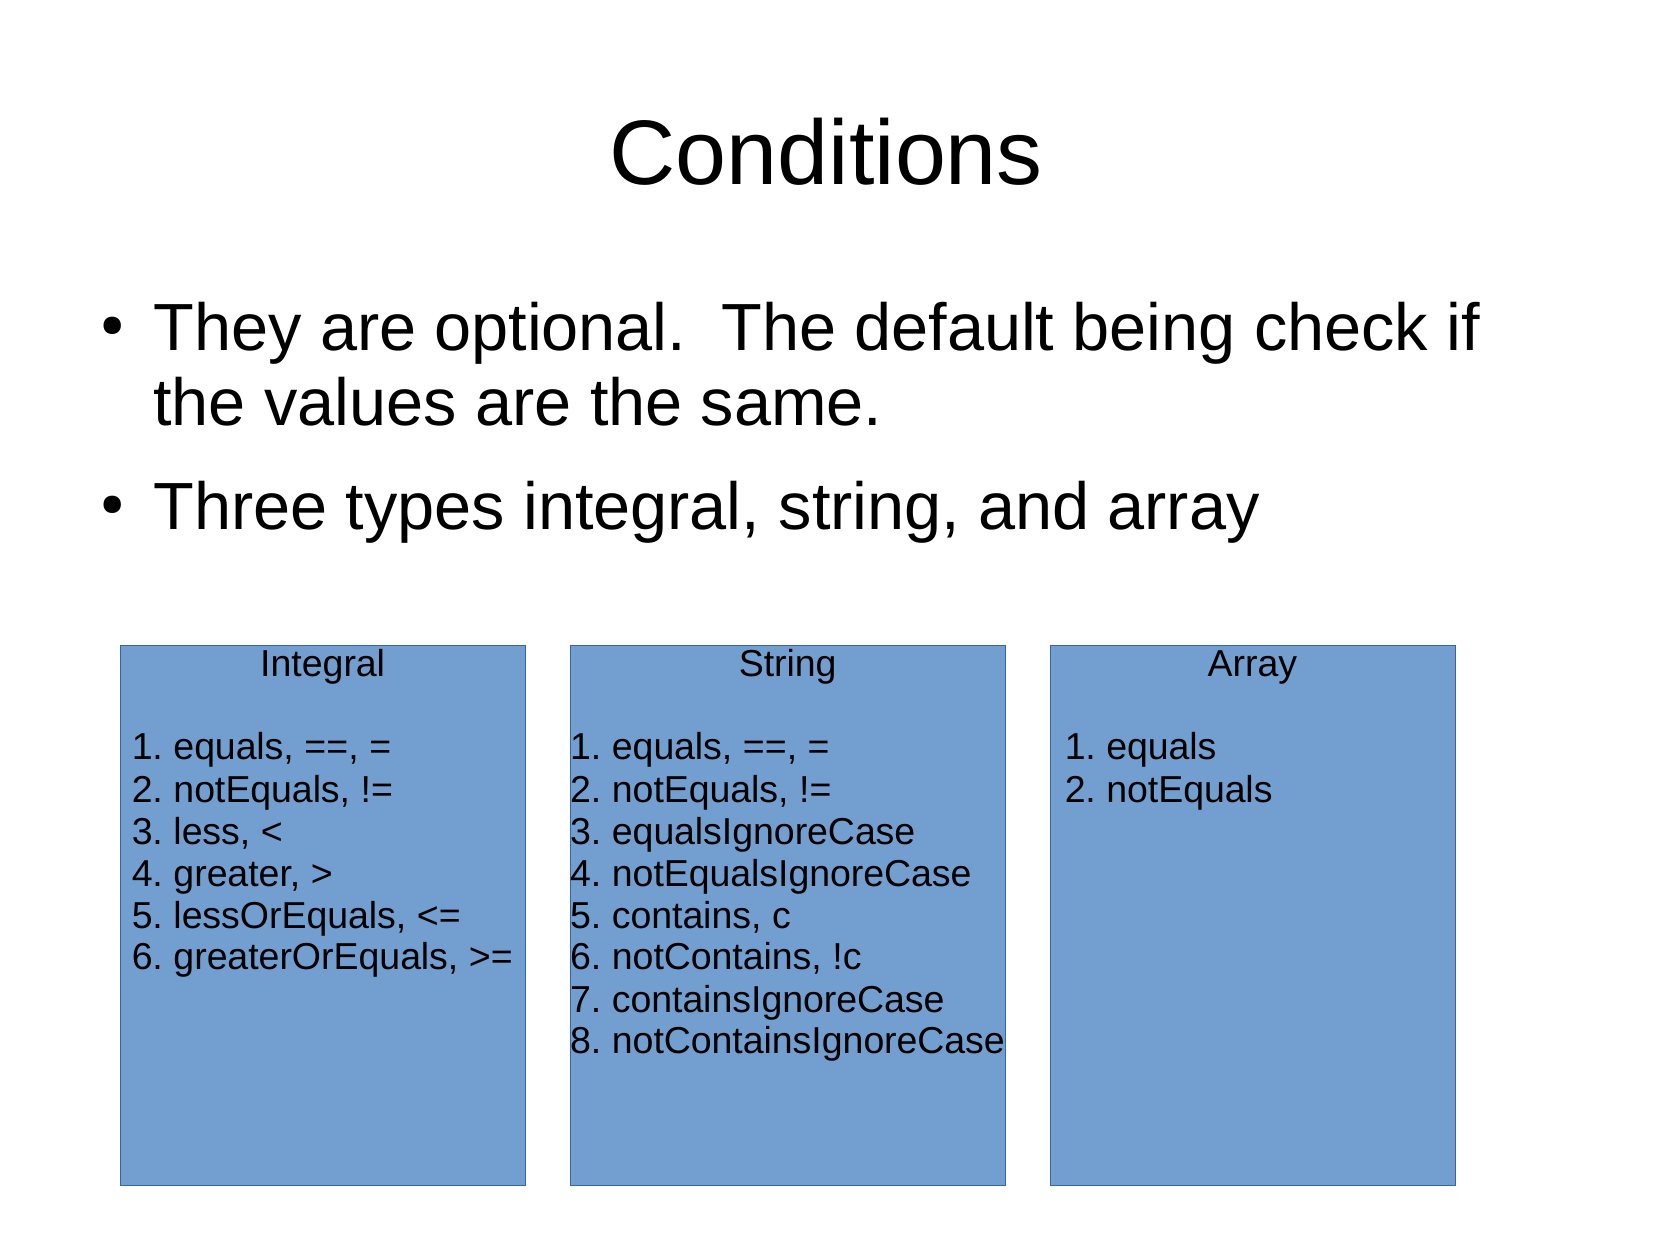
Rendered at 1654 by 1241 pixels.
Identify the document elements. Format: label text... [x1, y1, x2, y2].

text_box Array 1. equals 2. notEquals [1050, 645, 1456, 1186]
title Conditions [82, 49, 1571, 257]
list They are optional. The default being check if the values are the same. Three types integral, string, and array [82, 290, 1571, 1010]
text_box String 1. equals, ==, = 2. notEquals, != 3. equalsIgnoreCase 4. notEqualsIgnoreCase 5. contains, c 6. notContains, !c 7. containsIgnoreCase 8. notContainsIgnoreCase [570, 645, 1006, 1186]
text_box Integral 1. equals, ==, = 2. notEquals, != 3. less, < 4. greater, > 5. lessOrEquals, <= 6. greaterOrEquals, >= [120, 645, 526, 1186]
